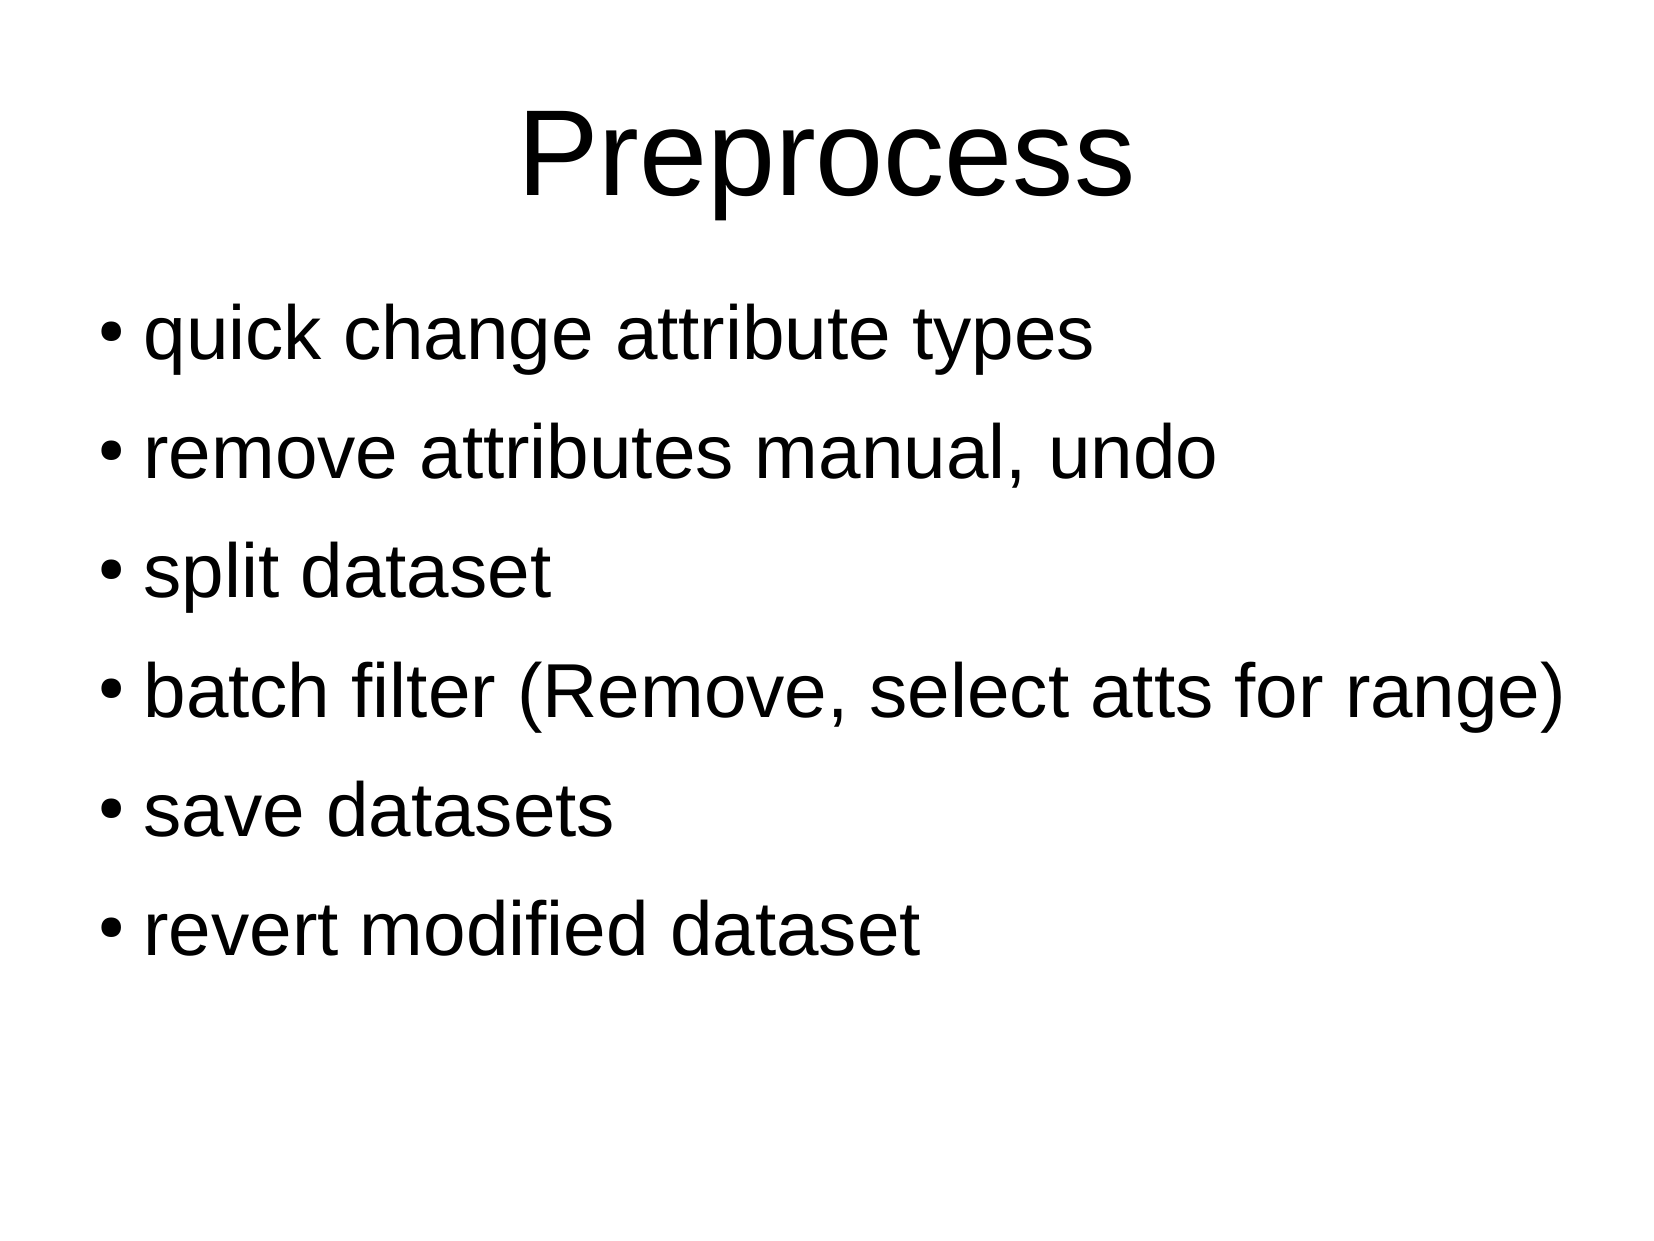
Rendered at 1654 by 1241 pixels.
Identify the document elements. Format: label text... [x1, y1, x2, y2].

title Preprocess [82, 49, 1571, 257]
list quick change attribute types remove attributes manual, undo split dataset batch filter (Remove, select atts for range) save datasets revert modified dataset [82, 290, 1571, 1010]
